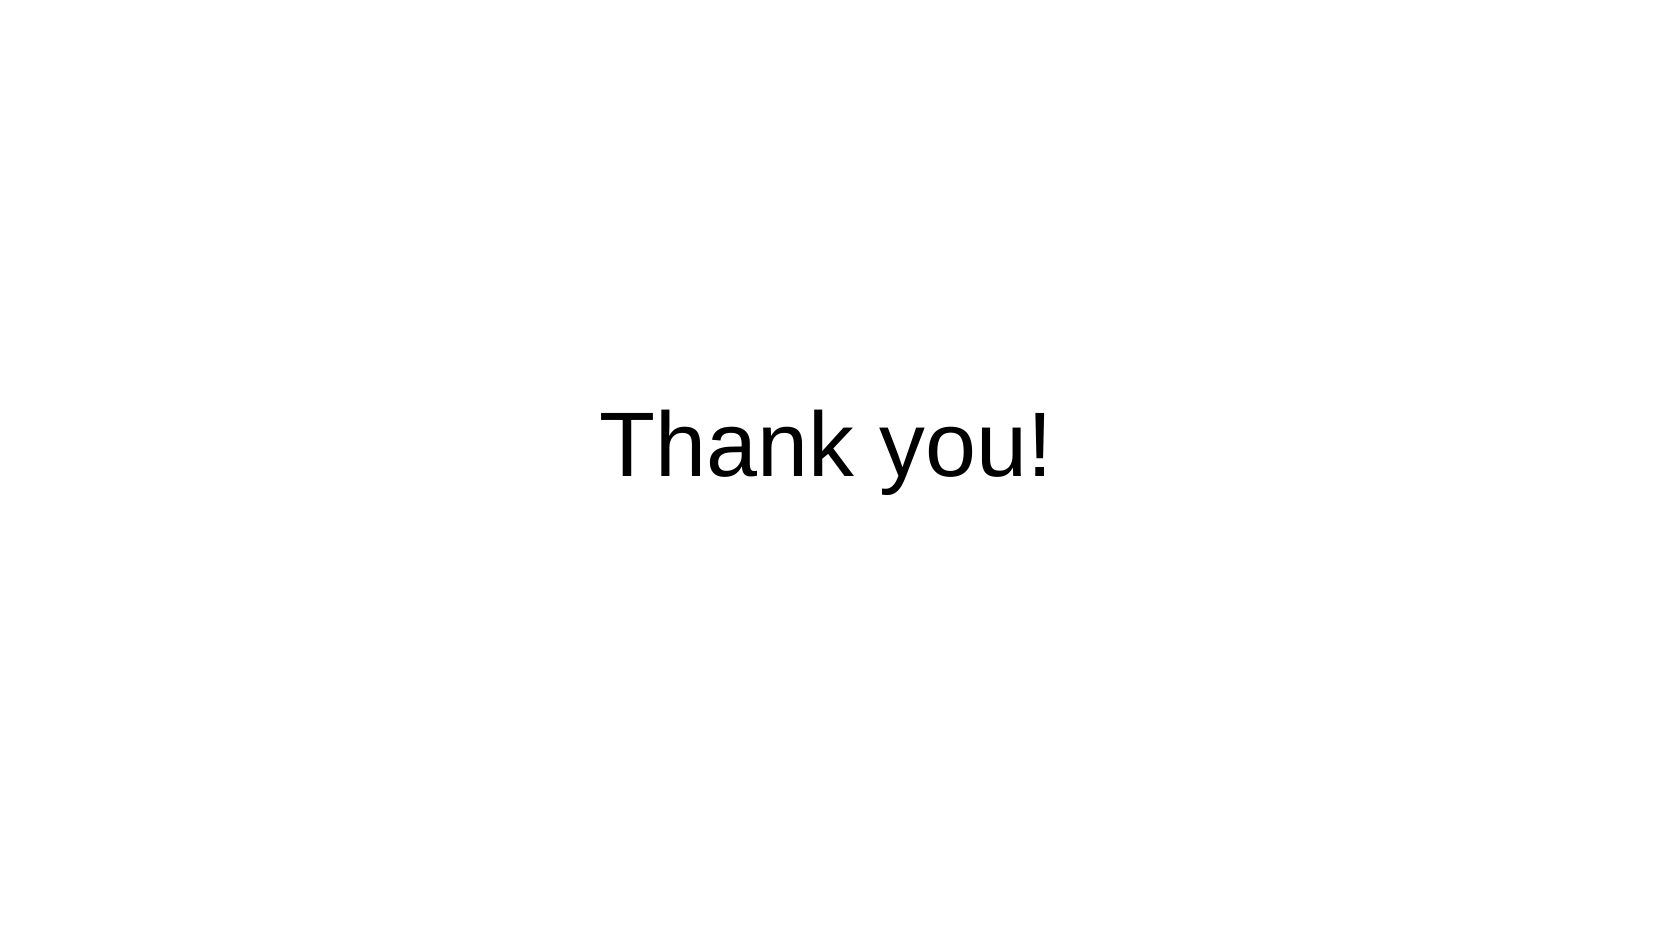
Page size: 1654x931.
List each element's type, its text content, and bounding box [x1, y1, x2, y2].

title Thank you! [82, 37, 1571, 853]
